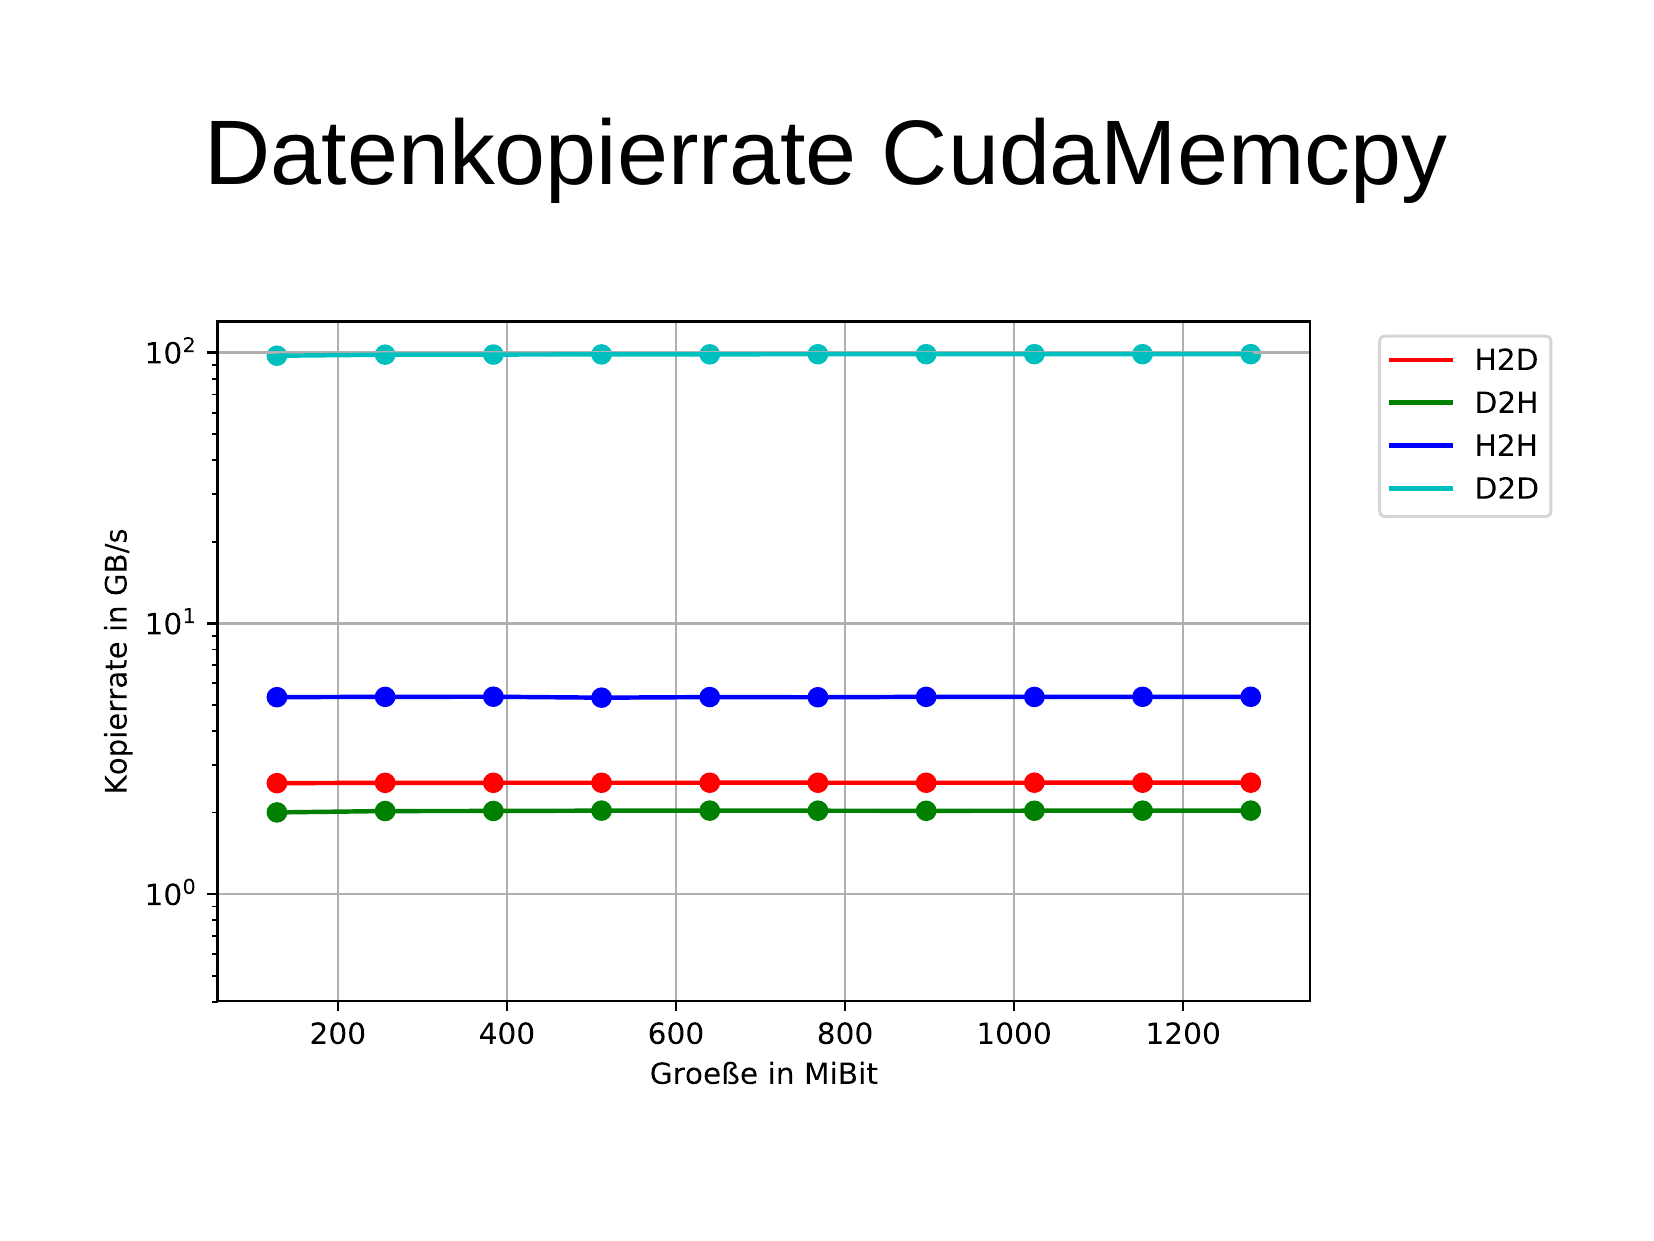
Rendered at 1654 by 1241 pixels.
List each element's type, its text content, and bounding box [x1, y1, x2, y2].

title Datenkopierrate CudaMemcpy [82, 49, 1571, 257]
picture [82, 290, 1571, 1109]
